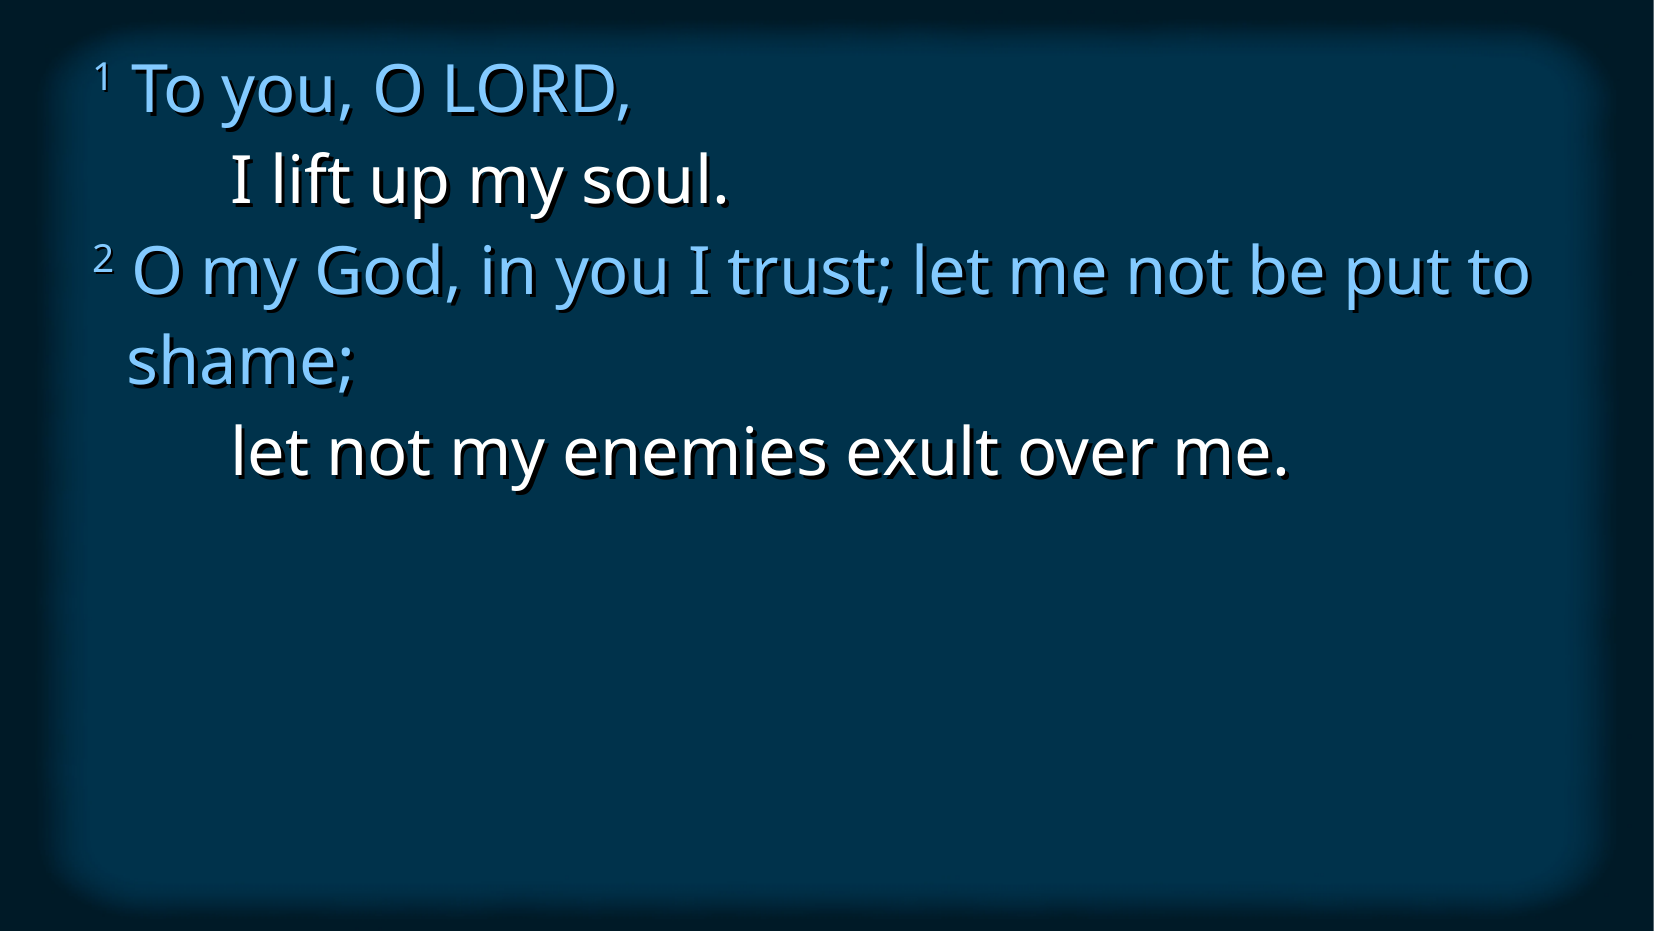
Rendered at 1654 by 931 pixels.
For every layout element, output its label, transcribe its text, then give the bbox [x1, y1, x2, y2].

text_box 1 To you, O LORD, I lift up my soul. 2 O my God, in you I trust; let me not be put to shame; let not my enemies exult over me. [77, 34, 1593, 493]
picture [0, 0, 1654, 931]
